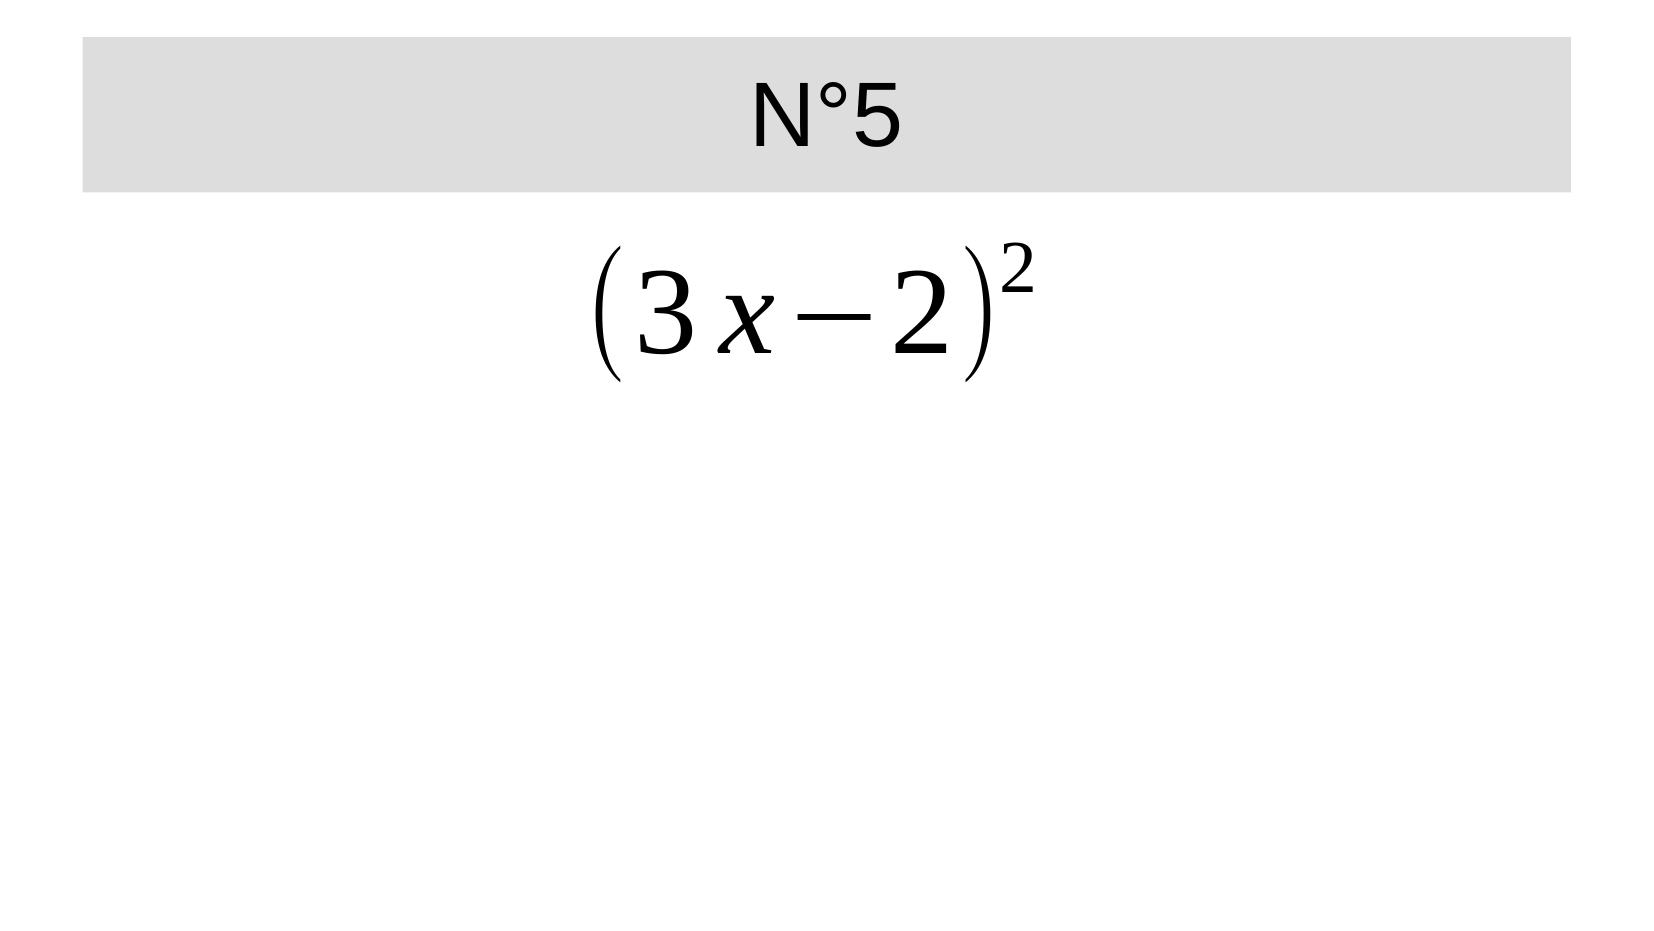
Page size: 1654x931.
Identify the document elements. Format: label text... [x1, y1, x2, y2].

title N°5 [82, 37, 1571, 193]
chart [578, 225, 1045, 390]
